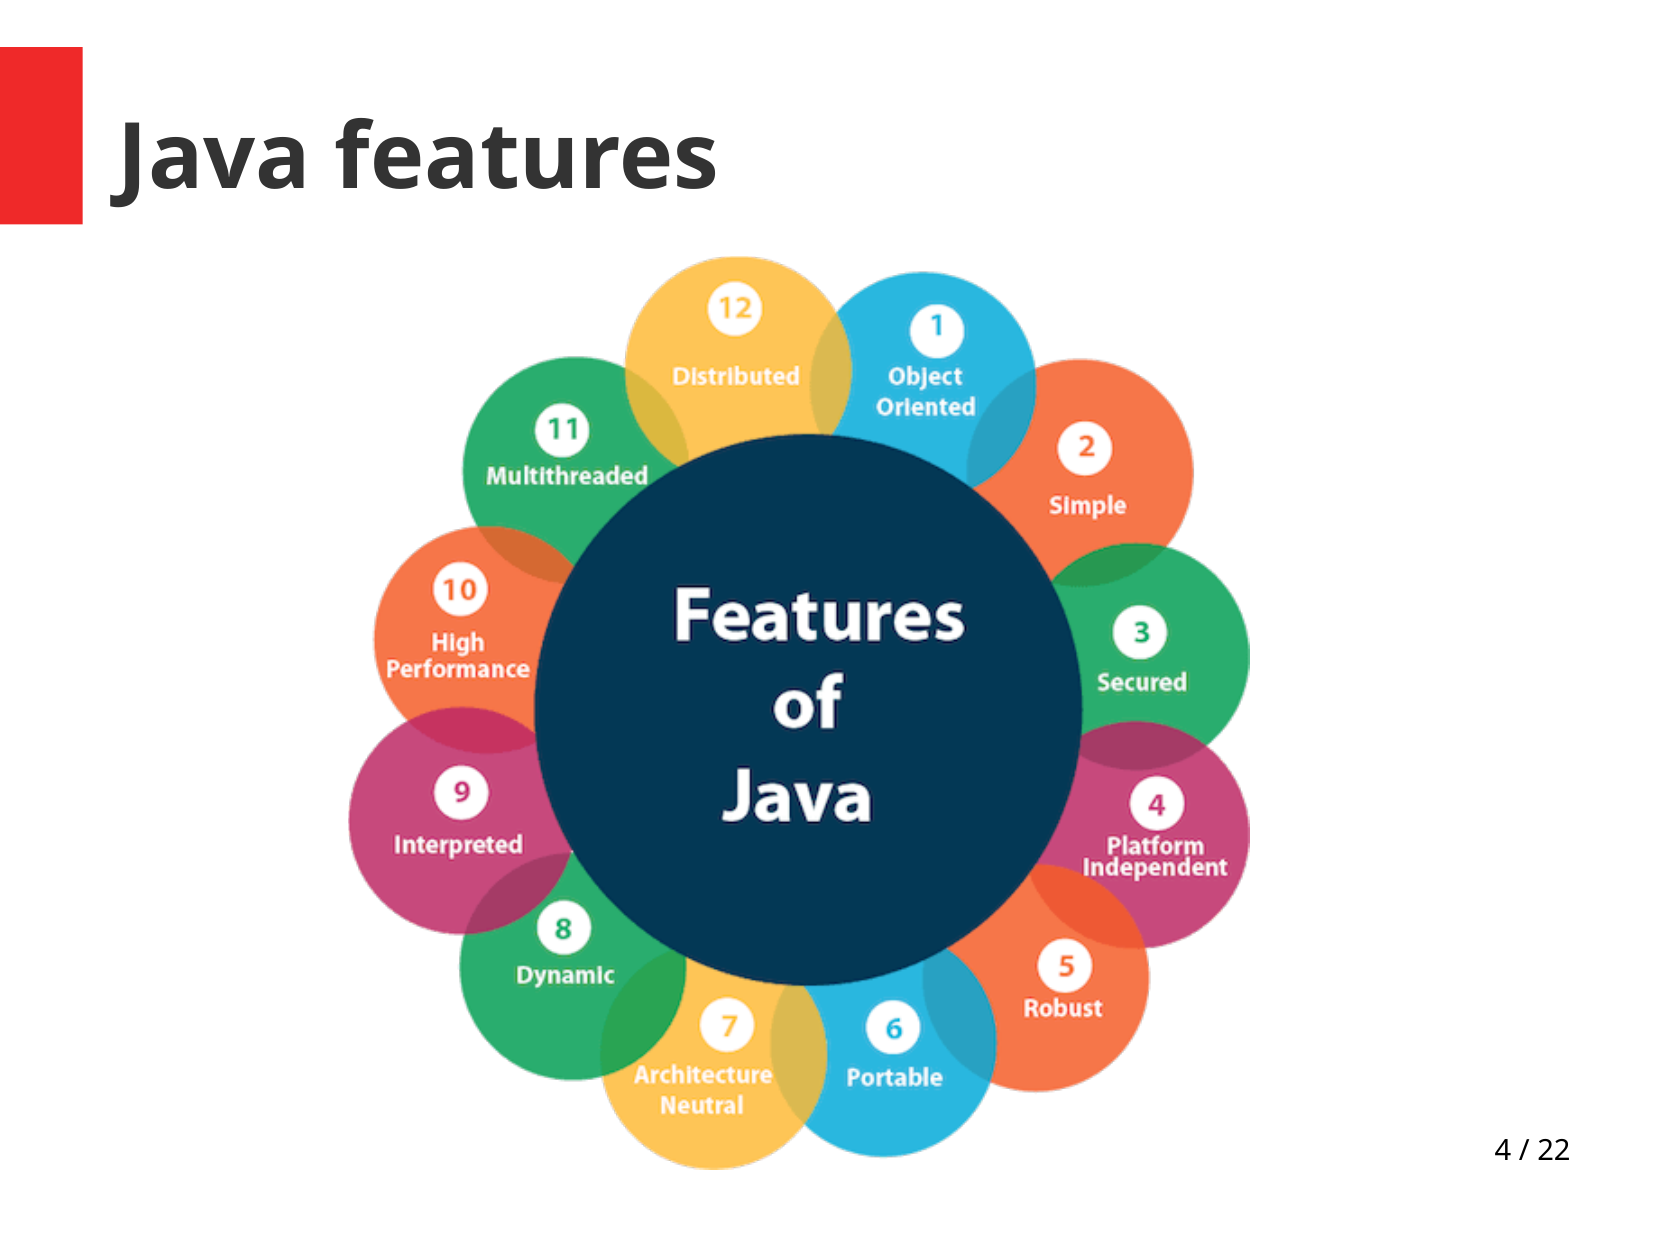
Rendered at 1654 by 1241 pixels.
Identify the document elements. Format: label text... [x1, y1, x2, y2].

title Java features [117, 49, 1571, 257]
picture [348, 256, 1250, 1170]
